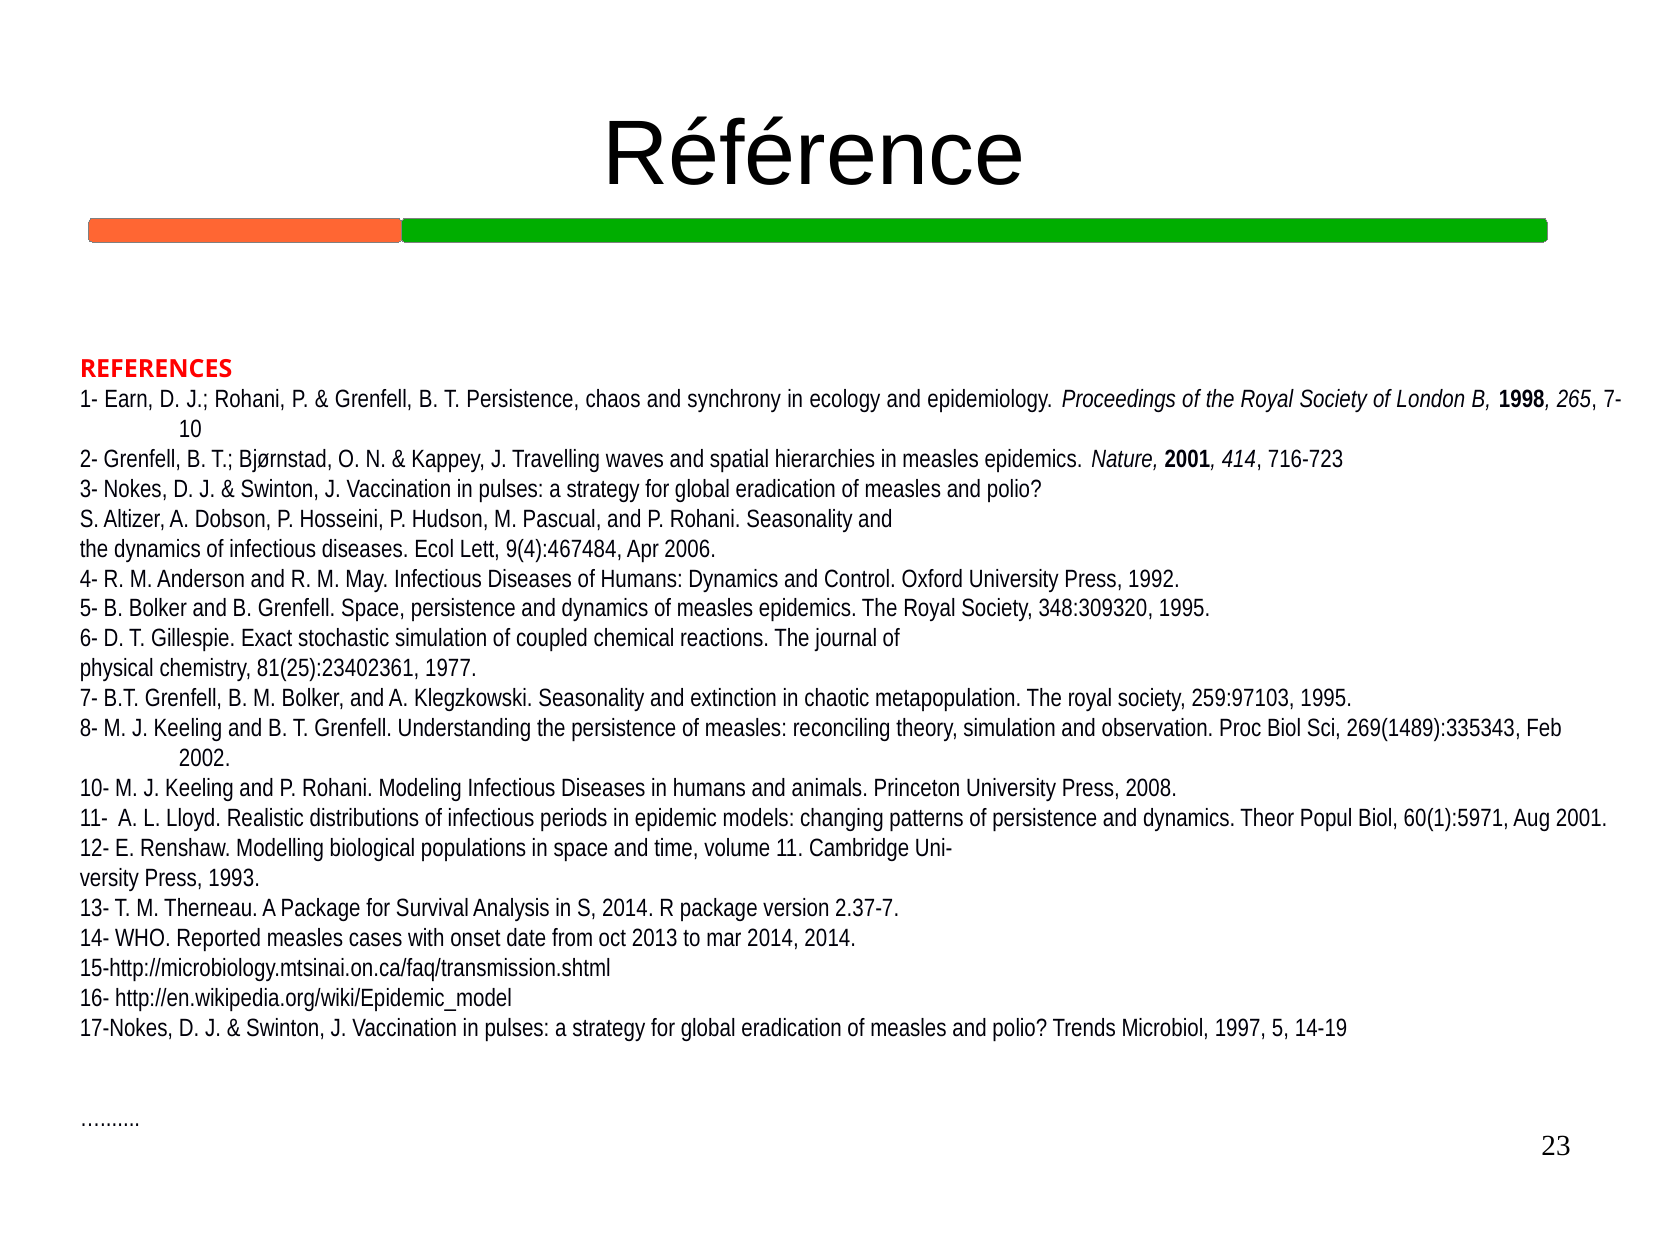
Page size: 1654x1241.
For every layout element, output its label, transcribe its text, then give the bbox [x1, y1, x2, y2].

title Référence [82, 49, 1571, 257]
text_box [88, 218, 1548, 243]
text_box REFERENCES 1- Earn, D. J.; Rohani, P. & Grenfell, B. T. Persistence, chaos and synchrony in ecology and epidemiology. Proceedings of the Royal Society of London B, 1998, 265, 7-10 2- Grenfell, B. T.; Bjørnstad, O. N. & Kappey, J. Travelling waves and spatial hierarchies in measles epidemics. Nature, 2001, 414, 716-723 3- Nokes, D. J. & Swinton, J. Vaccination in pulses: a strategy for global eradication of measles and polio? S. Altizer, A. Dobson, P. Hosseini, P. Hudson, M. Pascual, and P. Rohani. Seasonality and the dynamics of infectious diseases. Ecol Lett, 9(4):467484, Apr 2006. 4- R. M. Anderson and R. M. May. Infectious Diseases of Humans: Dynamics and Control. Oxford University Press, 1992. 5- B. Bolker and B. Grenfell. Space, persistence and dynamics of measles epidemics. The Royal Society, 348:309320, 1995. 6- D. T. Gillespie. Exact stochastic simulation of coupled chemical reactions. The journal of physical chemistry, 81(25):23402361, 1977. 7- B.T. Grenfell, B. M. Bolker, and A. Klegzkowski. Seasonality and extinction in chaotic metapopulation. The royal society, 259:97103, 1995. 8- M. J. Keeling and B. T. Grenfell. Understanding the persistence of measles: reconciling theory, simulation and observation. Proc Biol Sci, 269(1489):335343, Feb 2002. 10- M. J. Keeling and P. Rohani. Modeling Infectious Diseases in humans and animals. Princeton University Press, 2008. 11- A. L. Lloyd. Realistic distributions of infectious periods in epidemic models: changing patterns of persistence and dynamics. Theor Popul Biol, 60(1):5971, Aug 2001. 12- E. Renshaw. Modelling biological populations in space and time, volume 11. Cambridge Uni- versity Press, 1993. 13- T. M. Therneau. A Package for Survival Analysis in S, 2014. R package version 2.37-7. 14- WHO. Reported measles cases with onset date from oct 2013 to mar 2014, 2014. 15-http://microbiology.mtsinai.on.ca/faq/transmission.shtml 16- http://en.wikipedia.org/wiki/Epidemic_model 17-Nokes, D. J. & Swinton, J. Vaccination in pulses: a strategy for global eradication of measles and polio? Trends Microbiol, 1997, 5, 14-19 …....... [59, 342, 1642, 1201]
